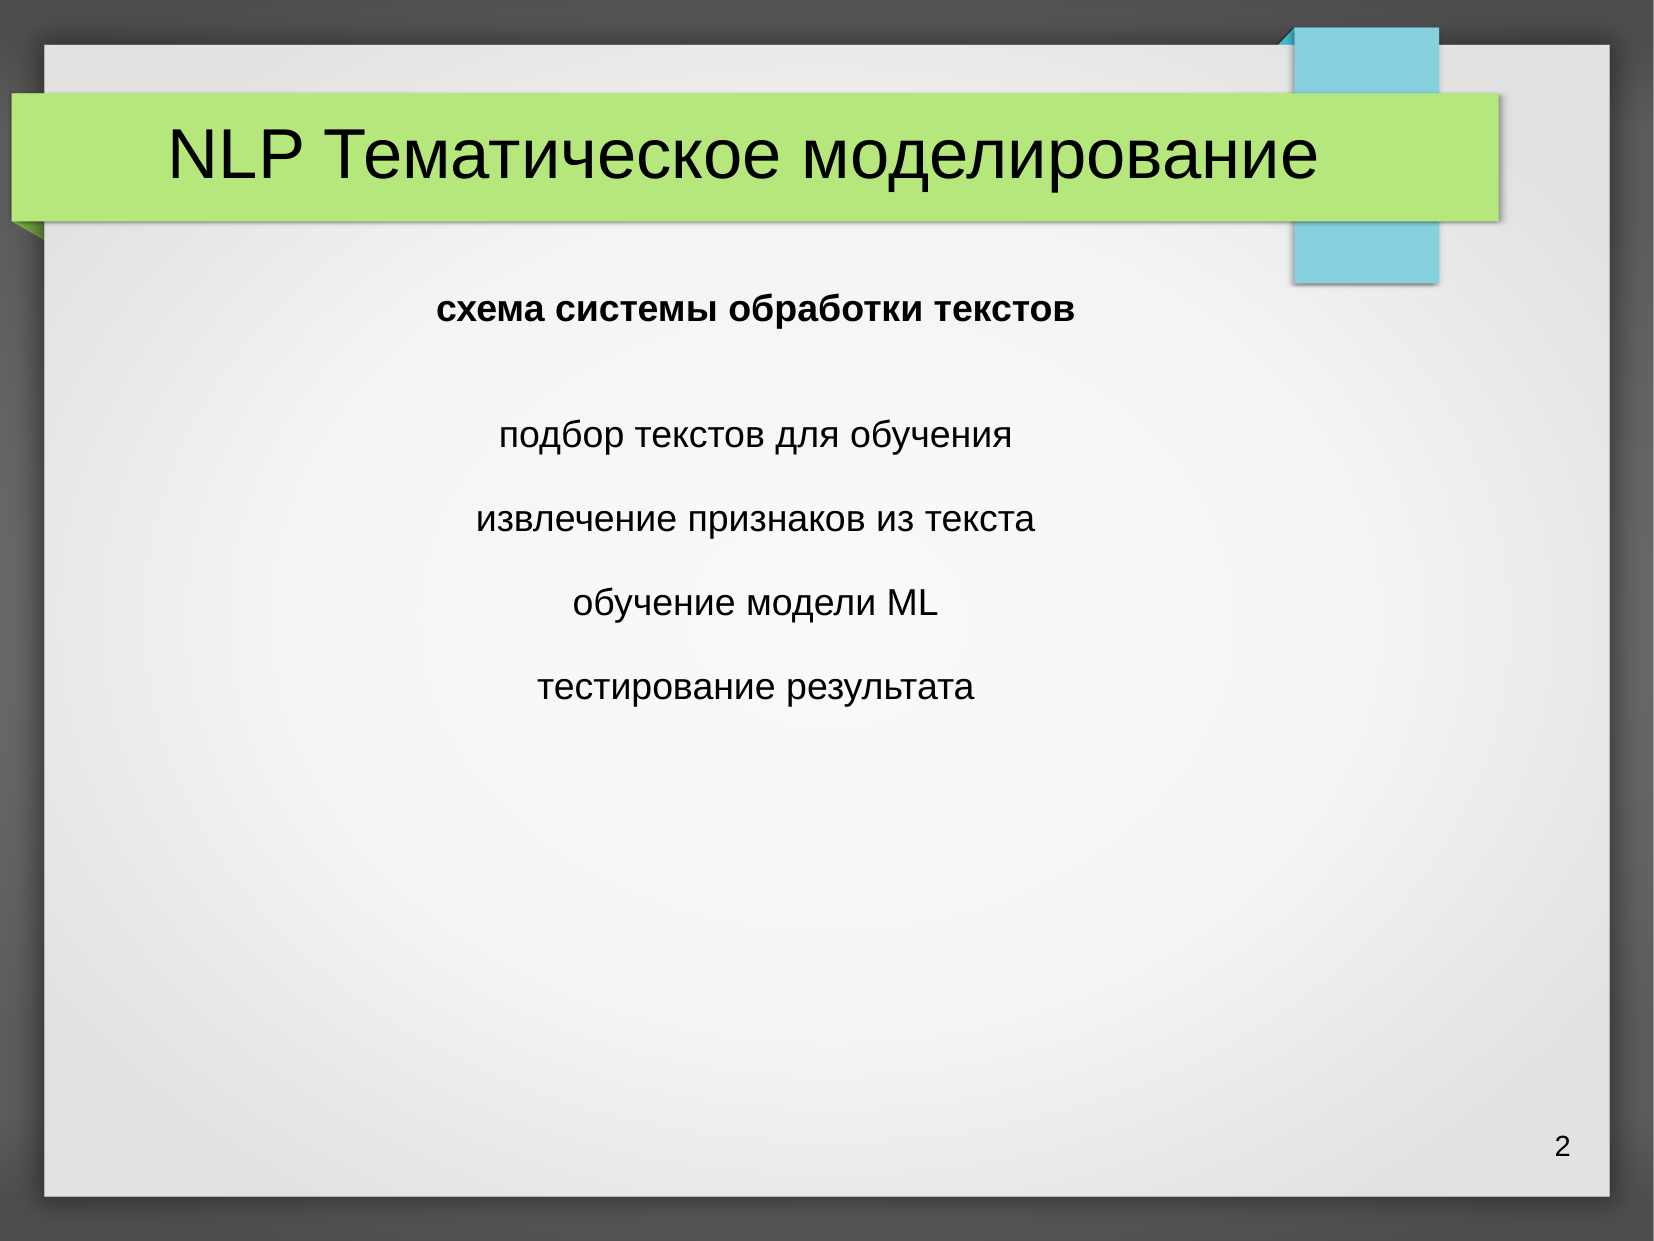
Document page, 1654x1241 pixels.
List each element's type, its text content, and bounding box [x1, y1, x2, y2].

picture [0, 0, 1654, 1241]
text_box схема системы обработки текстов подбор текстов для обучения извлечение признаков из текста обучение модели ML тестирование результата [188, 245, 1323, 834]
title NLP Тематическое моделирование [82, 113, 1406, 194]
